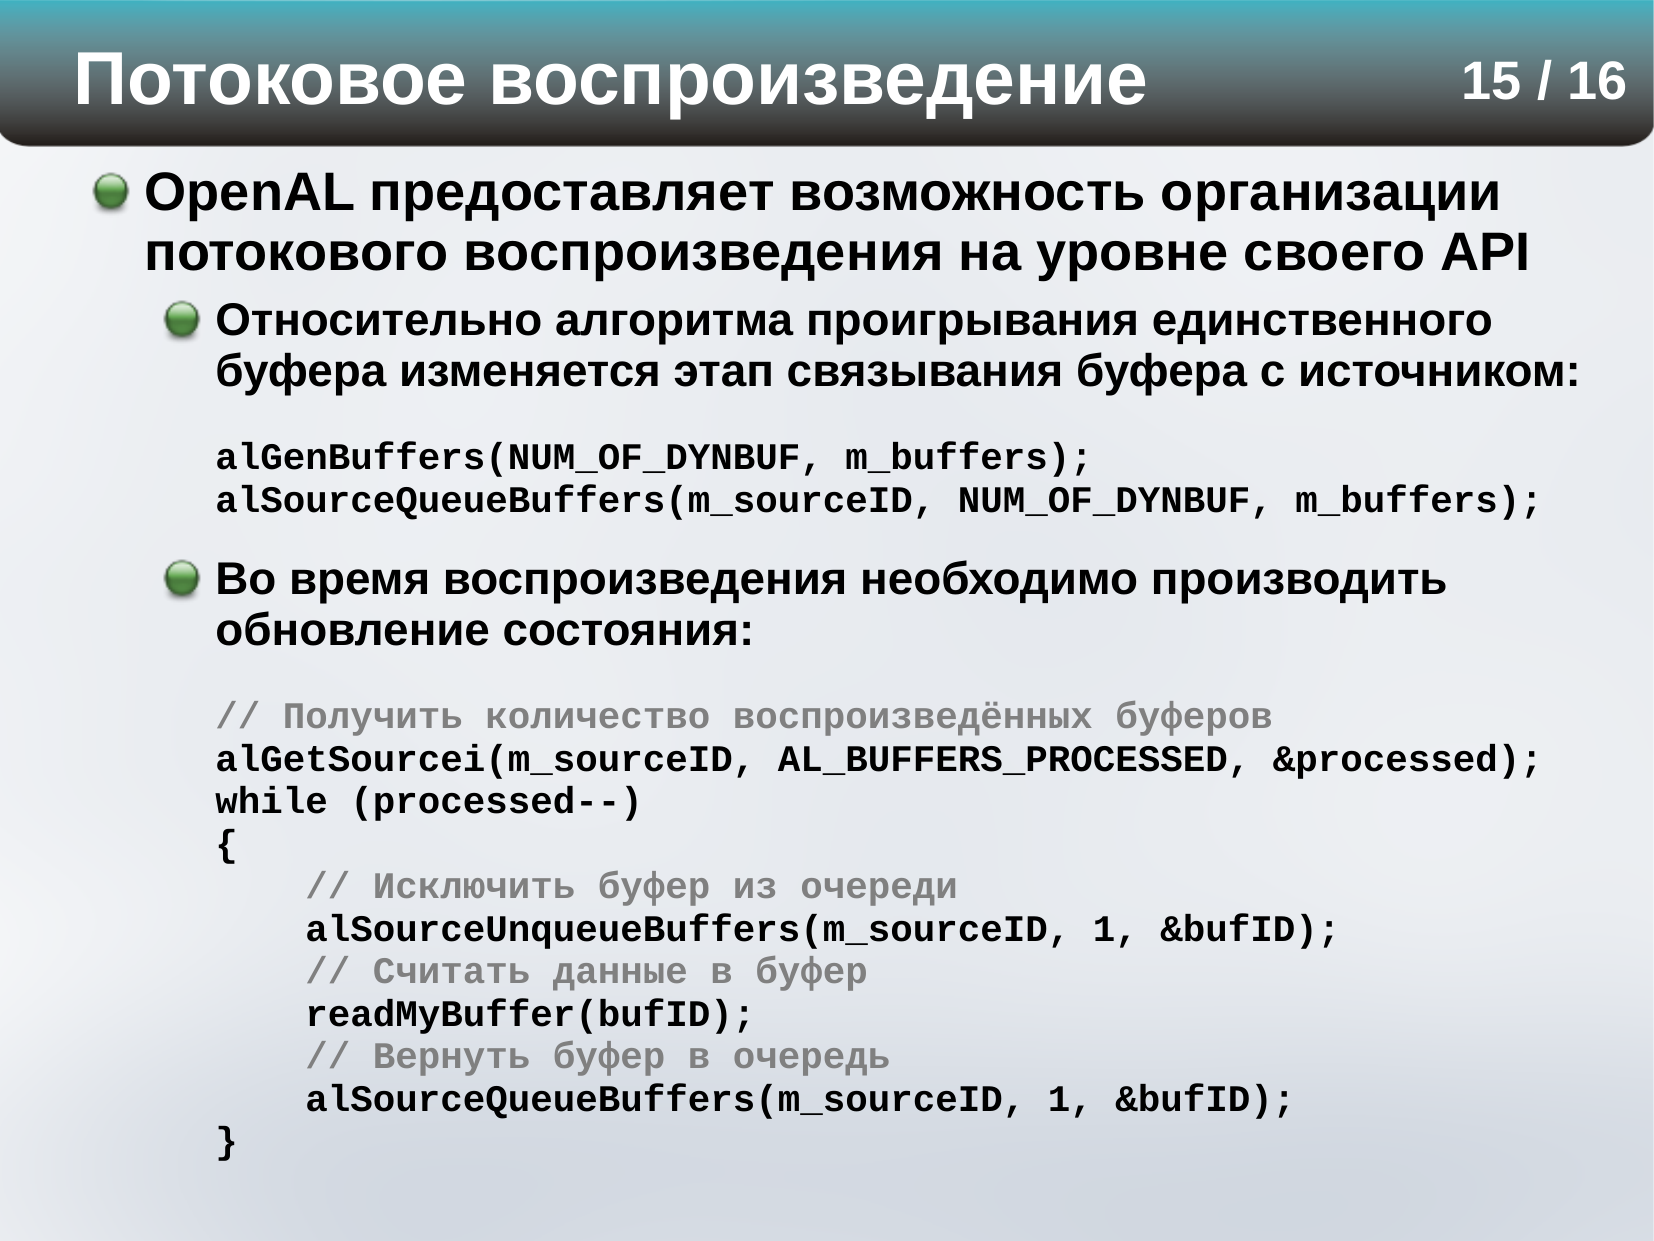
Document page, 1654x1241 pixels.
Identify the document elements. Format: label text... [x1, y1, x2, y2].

picture [0, 0, 1654, 1241]
text_box Потоковое воспроизведение [59, 29, 1418, 129]
text_box OpenAL предоставляет возможность организации потокового воспроизведения на уровне своего API Относительно алгоритма проигрывания единственного буфера изменяется этап связывания буфера с источником: alGenBuffers(NUM_OF_DYNBUF, m_buffers); alSourceQueueBuffers(m_sourceID, NUM_OF_DYNBUF, m_buffers); Во время воспроизведения необходимо производить обновление состояния: // Получить количество воспроизведённых буферов alGetSourcei(m_sourceID, AL_BUFFERS_PROCESSED, &processed); while (processed--) { // Исключить буфер из очереди alSourceUnqueueBuffers(m_sourceID, 1, &bufID); // Считать данные в буфер readMyBuffer(bufID); // Вернуть буфер в очередь alSourceQueueBuffers(m_sourceID, 1, &bufID); } [70, 153, 1625, 1173]
text_box <номер> / 16 [1446, 42, 1654, 179]
